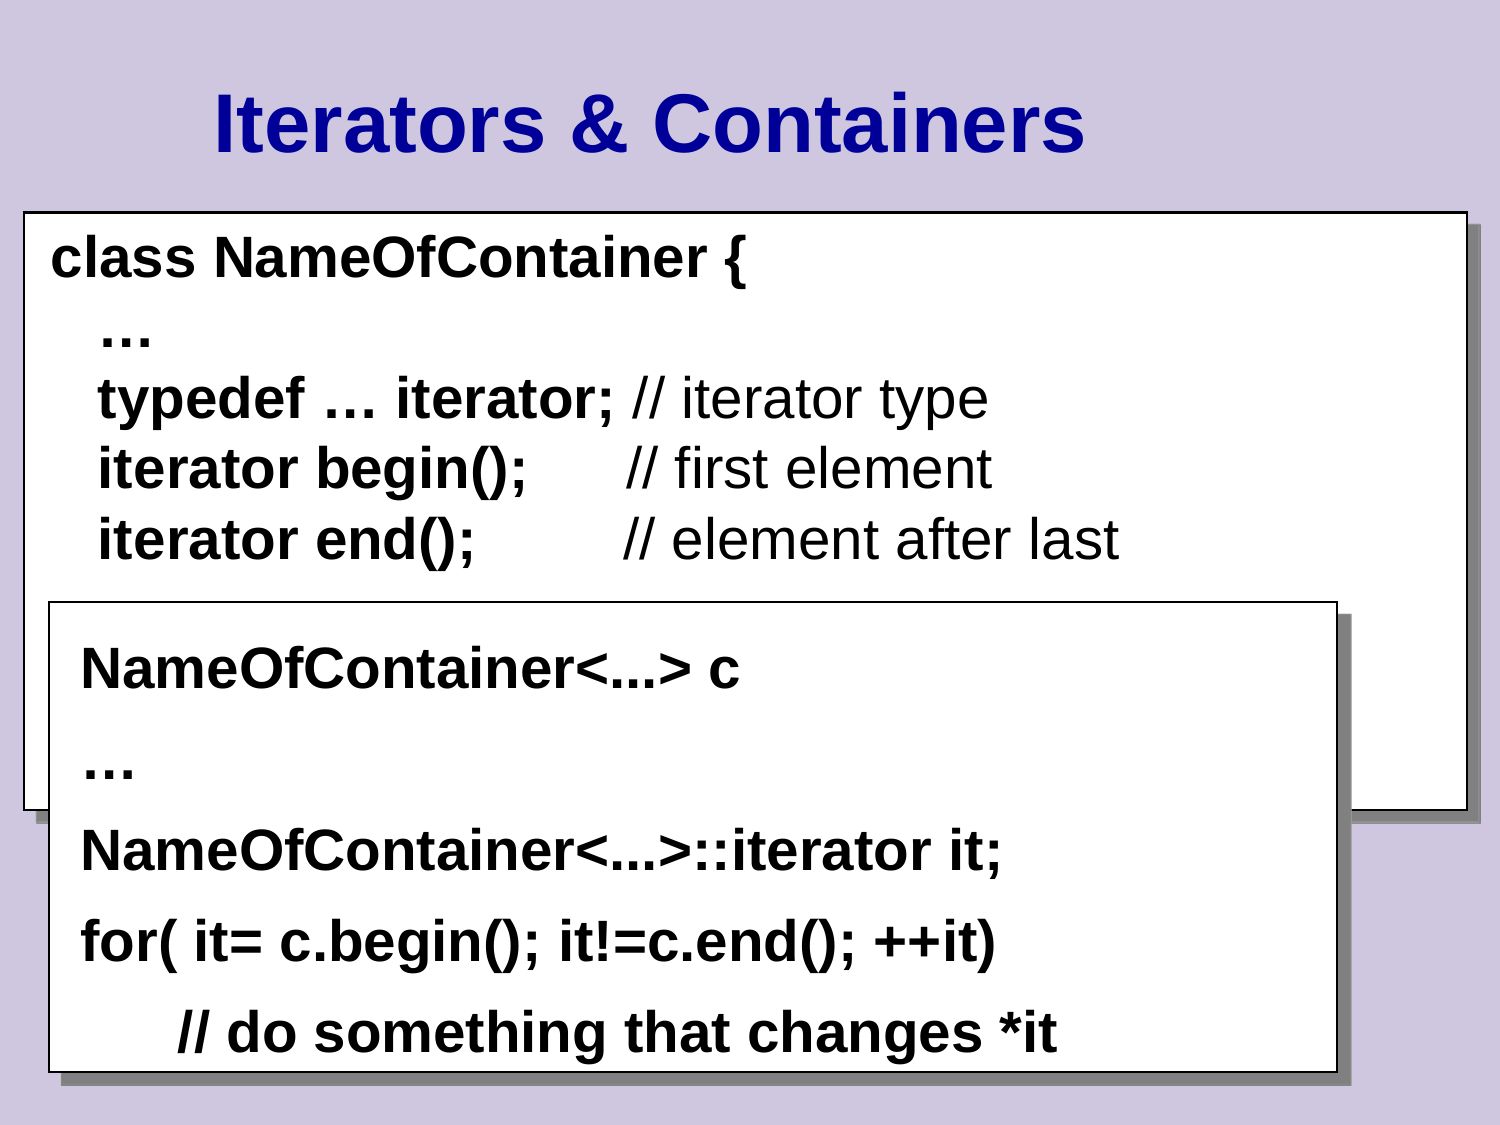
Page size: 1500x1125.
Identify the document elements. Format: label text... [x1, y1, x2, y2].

text_box [23, 212, 1468, 811]
list class NameOfContainer { … typedef … iterator; // iterator type iterator begin(); // first element iterator end(); // element after last [35, 224, 1500, 878]
text_box NameOfContainer<...> c … NameOfContainer<...>::iterator it; for( it= c.begin(); it!=c.end(); ++it) // do something that changes *it [49, 878, 1338, 1072]
title Iterators & Containers [198, 17, 1468, 220]
